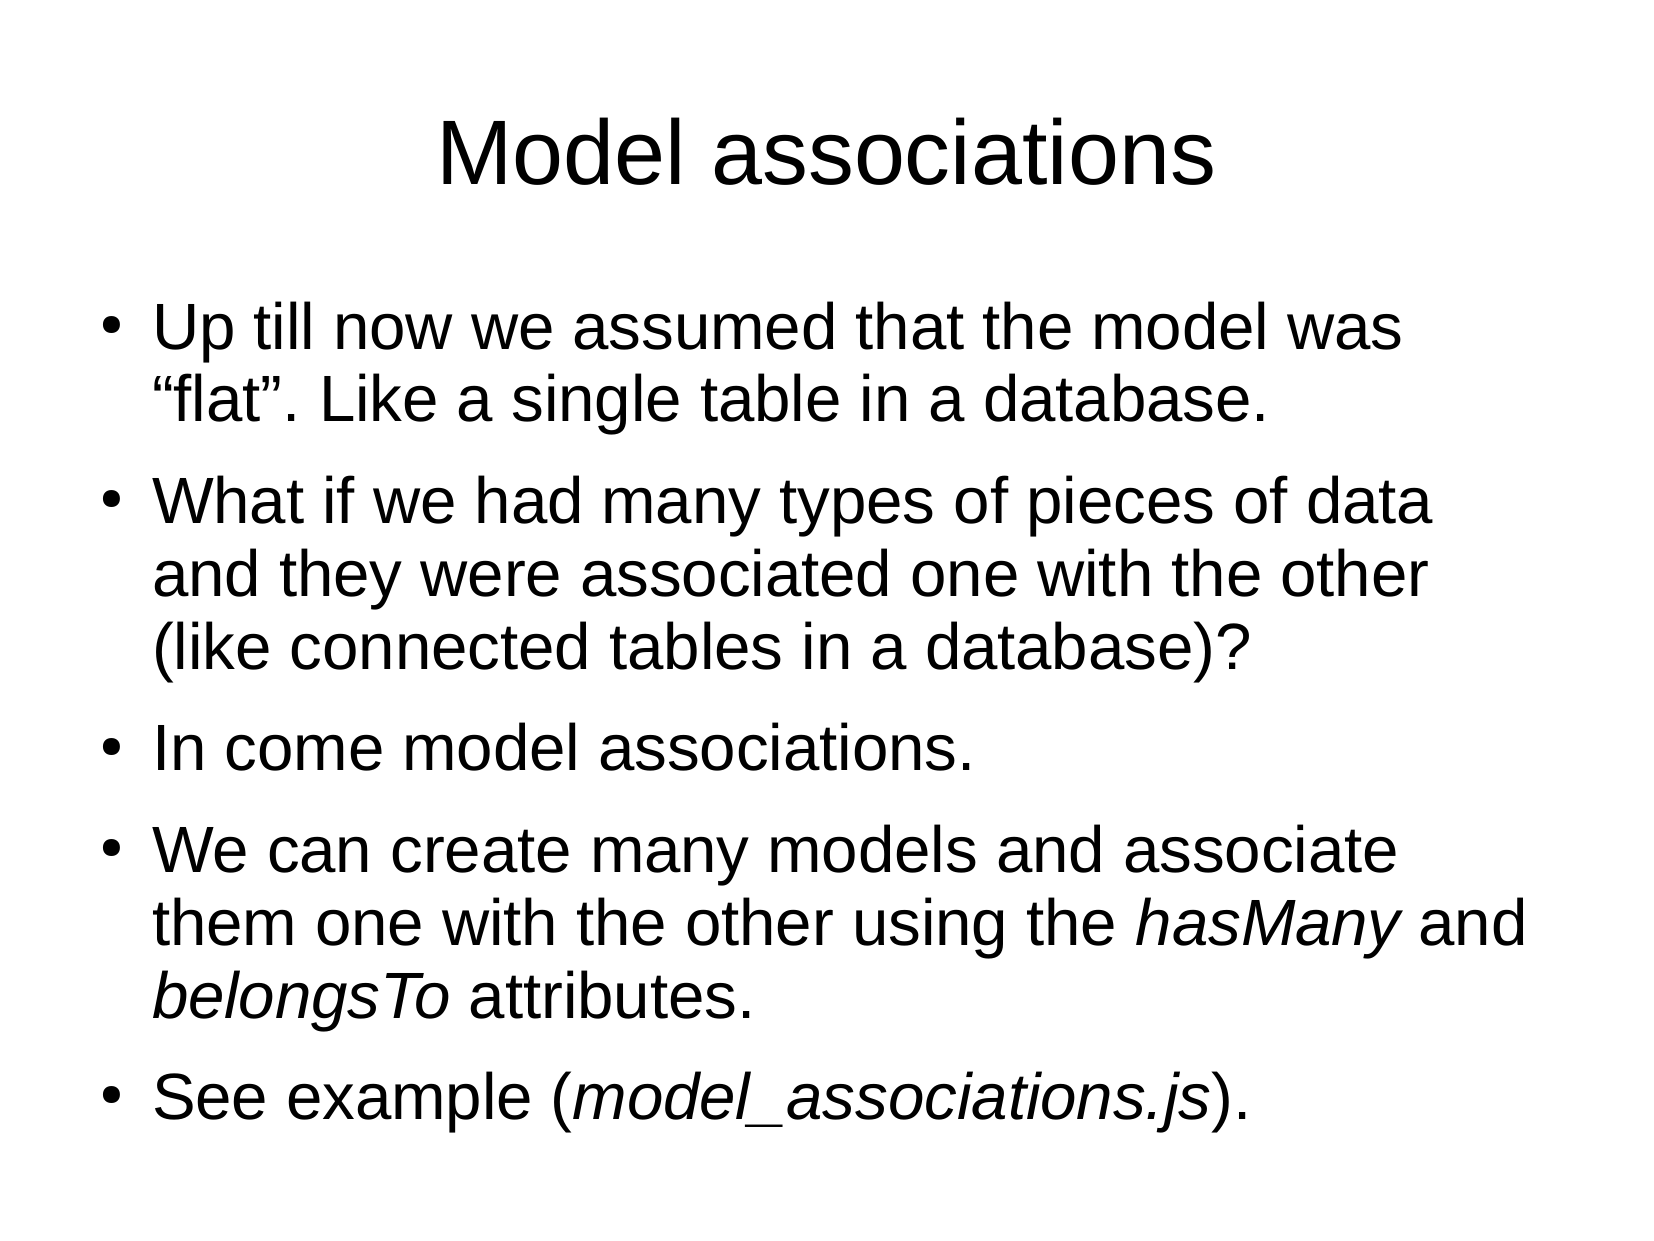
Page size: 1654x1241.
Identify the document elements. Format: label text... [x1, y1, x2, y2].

title Model associations [82, 49, 1571, 257]
list Up till now we assumed that the model was “flat”. Like a single table in a database. What if we had many types of pieces of data and they were associated one with the other (like connected tables in a database)? In come model associations. We can create many models and associate them one with the other using the hasMany and belongsTo attributes. See example (model_associations.js). [82, 290, 1538, 1141]
